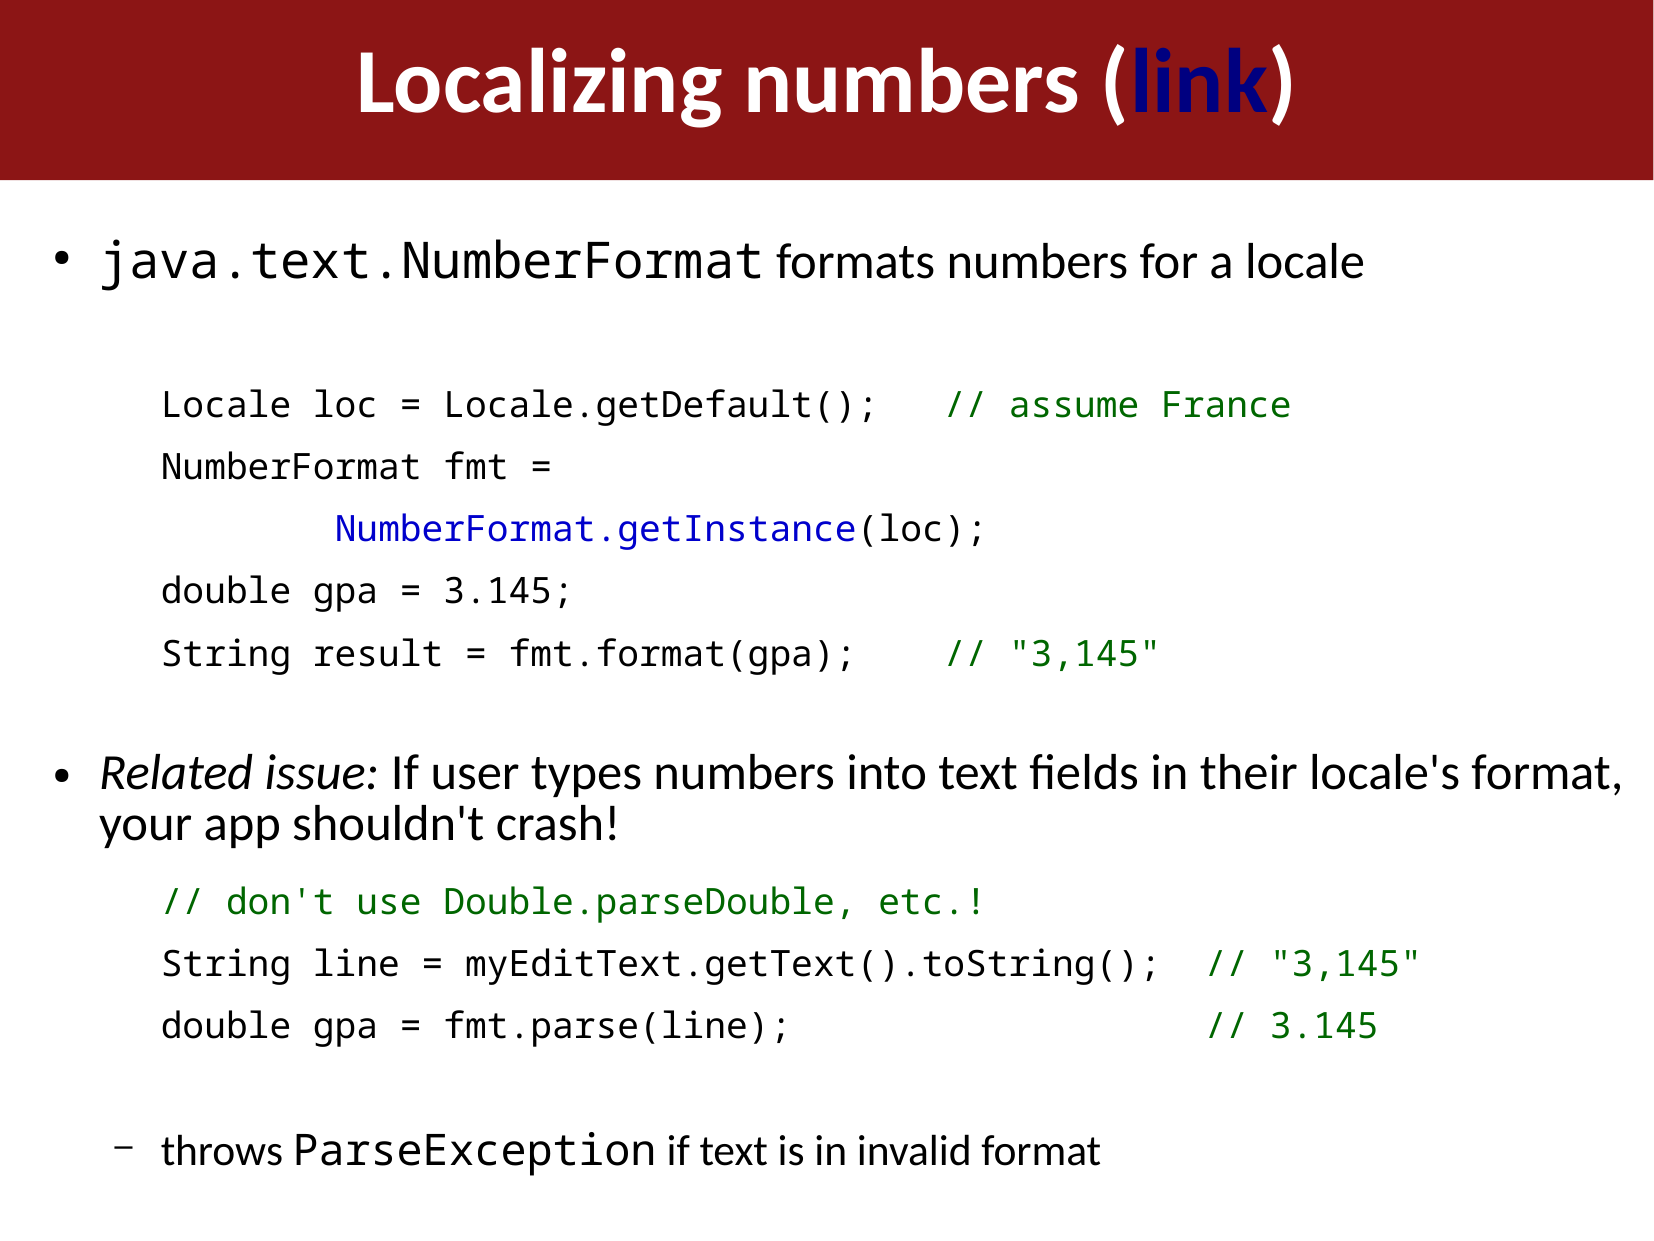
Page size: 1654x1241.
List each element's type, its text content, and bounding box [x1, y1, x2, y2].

list java.text.NumberFormat formats numbers for a locale Locale loc = Locale.getDefault(); // assume France NumberFormat fmt = NumberFormat.getInstance(loc); double gpa = 3.145; String result = fmt.format(gpa); // "3,145" Related issue: If user types numbers into text fields in their locale's format, your app shouldn't crash! // don't use Double.parseDouble, etc.! String line = myEditText.getText().toString(); // "3,145" double gpa = fmt.parse(line); // 3.145 throws ParseException if text is in invalid format [37, 225, 1636, 1186]
title Localizing numbers (link) [0, 0, 1654, 181]
